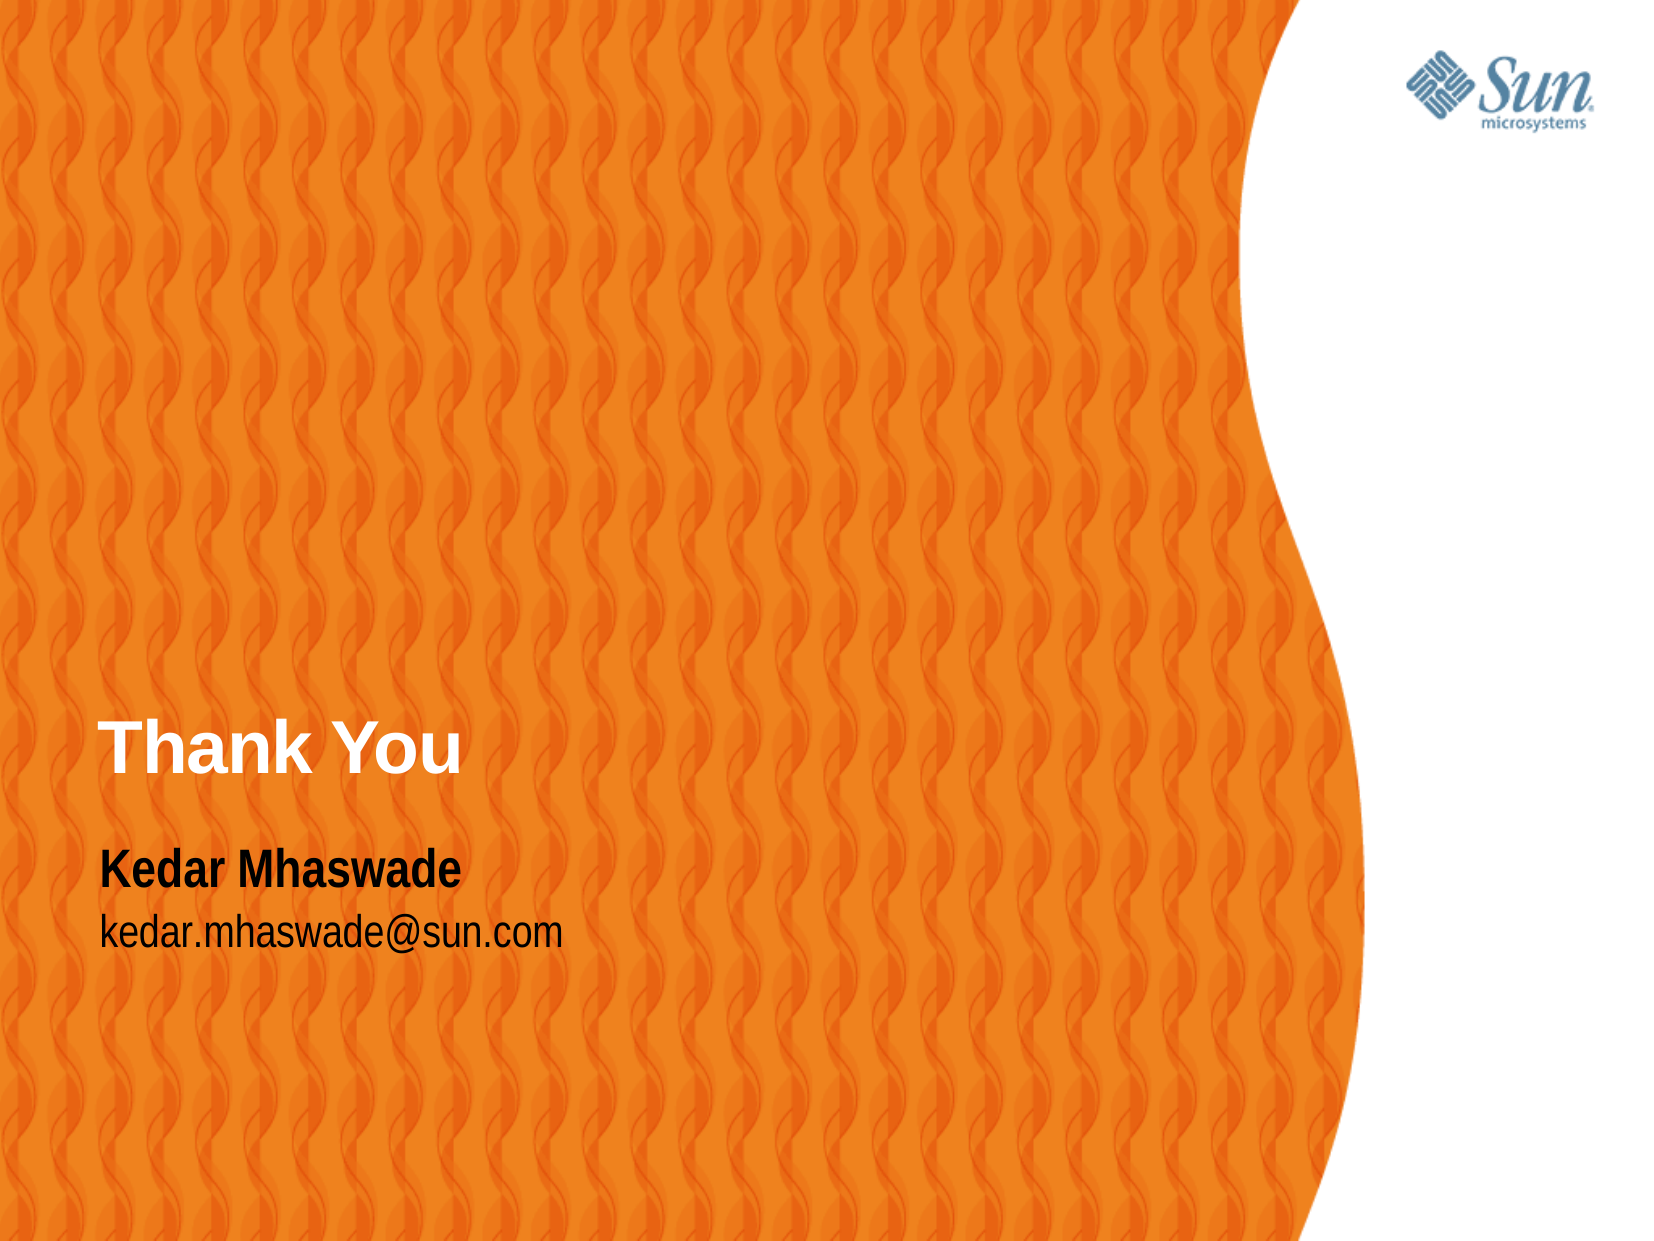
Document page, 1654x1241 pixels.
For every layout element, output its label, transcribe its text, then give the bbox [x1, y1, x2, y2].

list Kedar Mhaswade kedar.mhaswade@sun.com [99, 844, 1191, 1088]
picture [0, 0, 1654, 1241]
title Thank You [97, 518, 1197, 790]
